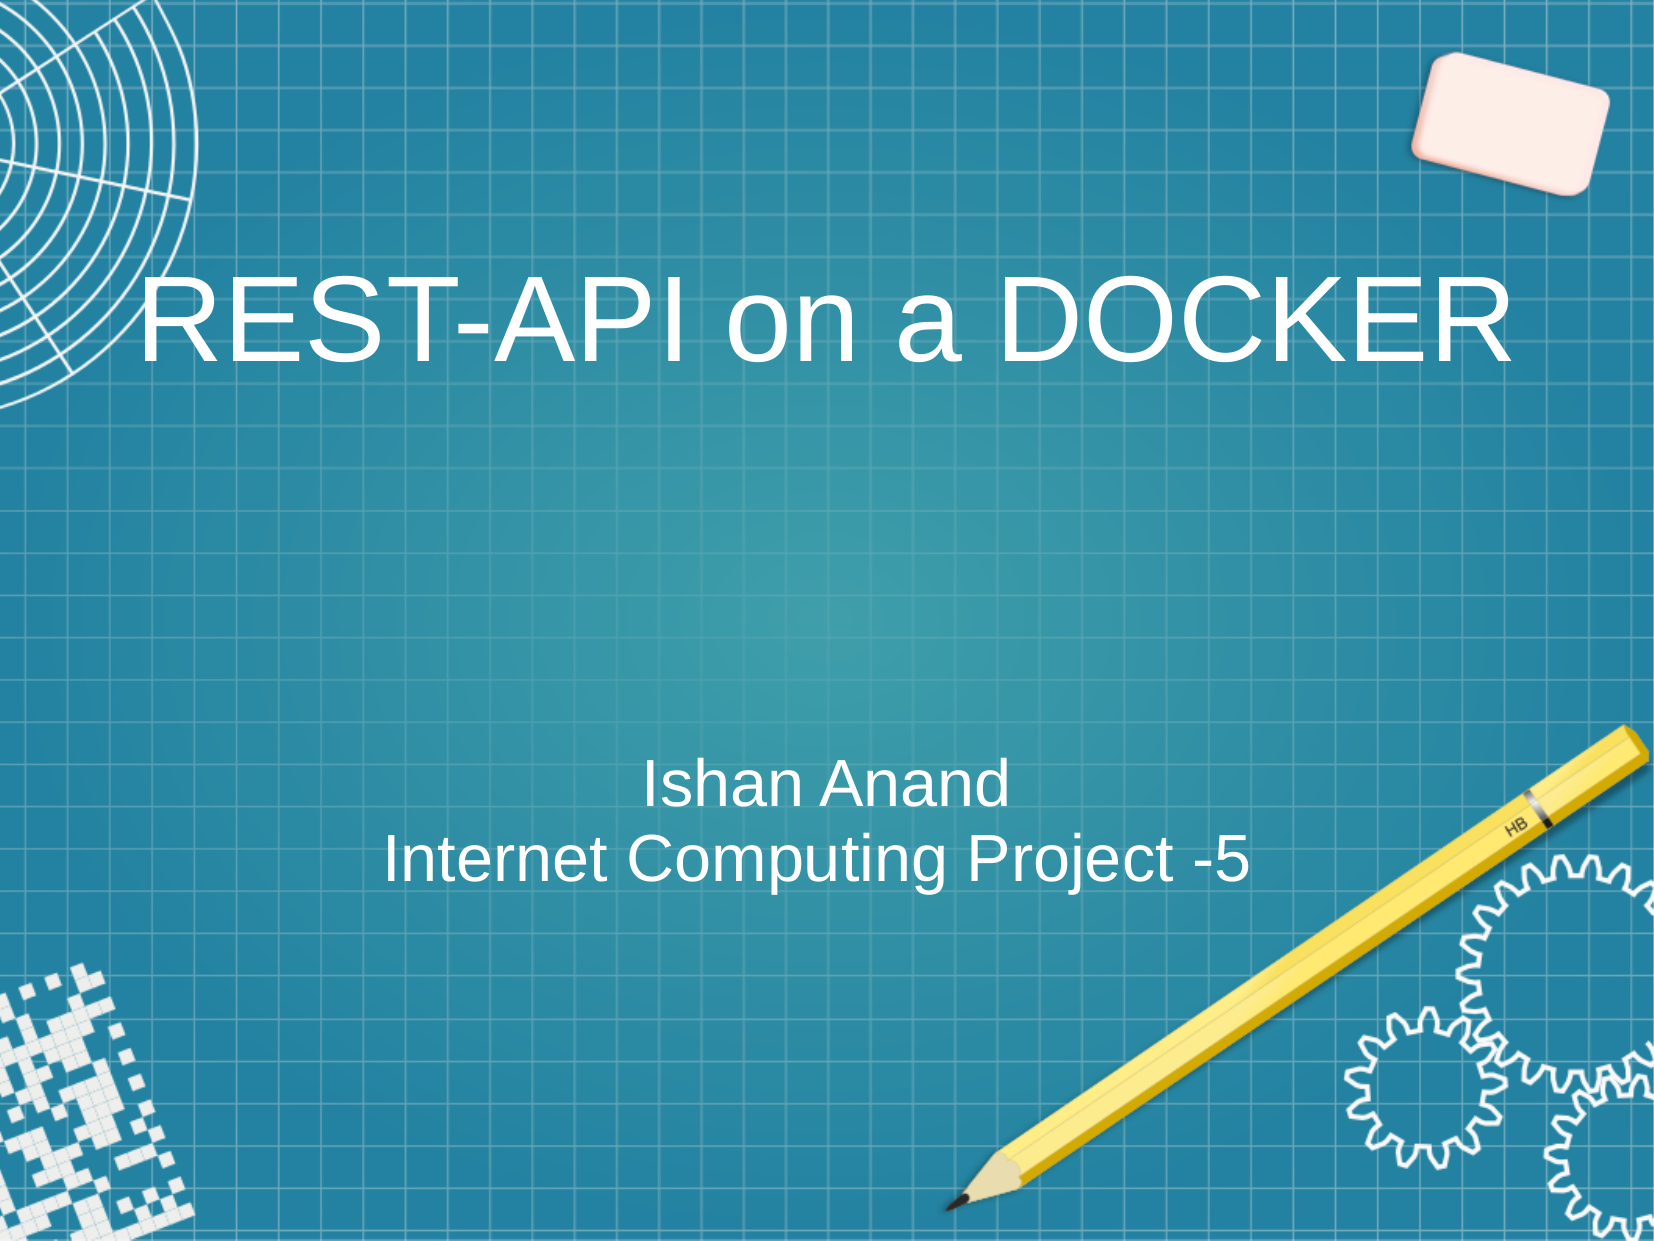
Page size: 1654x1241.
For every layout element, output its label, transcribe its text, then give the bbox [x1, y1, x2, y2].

title REST-API on a DOCKER [82, 177, 1571, 461]
picture [0, 0, 1654, 1241]
subtitle Ishan Anand Internet Computing Project -5 [82, 519, 1571, 1123]
